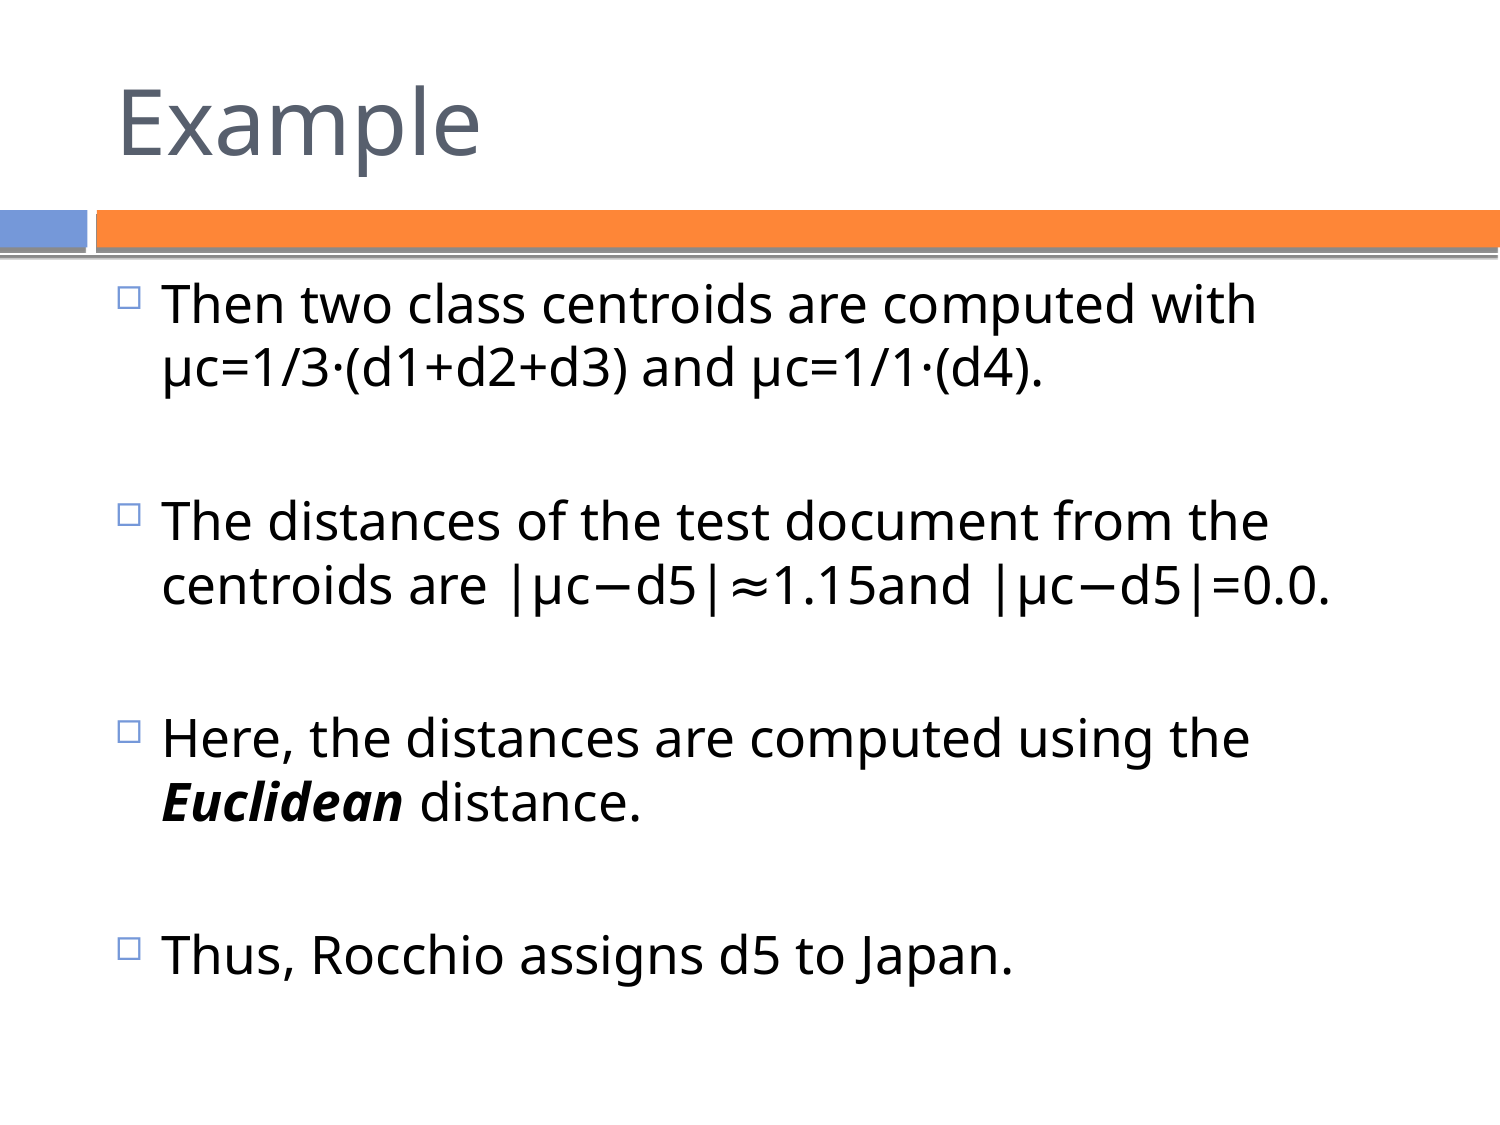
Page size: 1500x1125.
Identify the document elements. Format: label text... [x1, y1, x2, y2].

title Example [100, 37, 1438, 200]
list Then two class centroids are computed with µc=1/3·(d1+d2+d3) and µc=1/1·(d4). The distances of the test document from the centroids are |µc−d5|≈1.15and |µc−d5|=0.0. Here, the distances are computed using the Euclidean distance. Thus, Rocchio assigns d5 to Japan. [100, 262, 1438, 1000]
